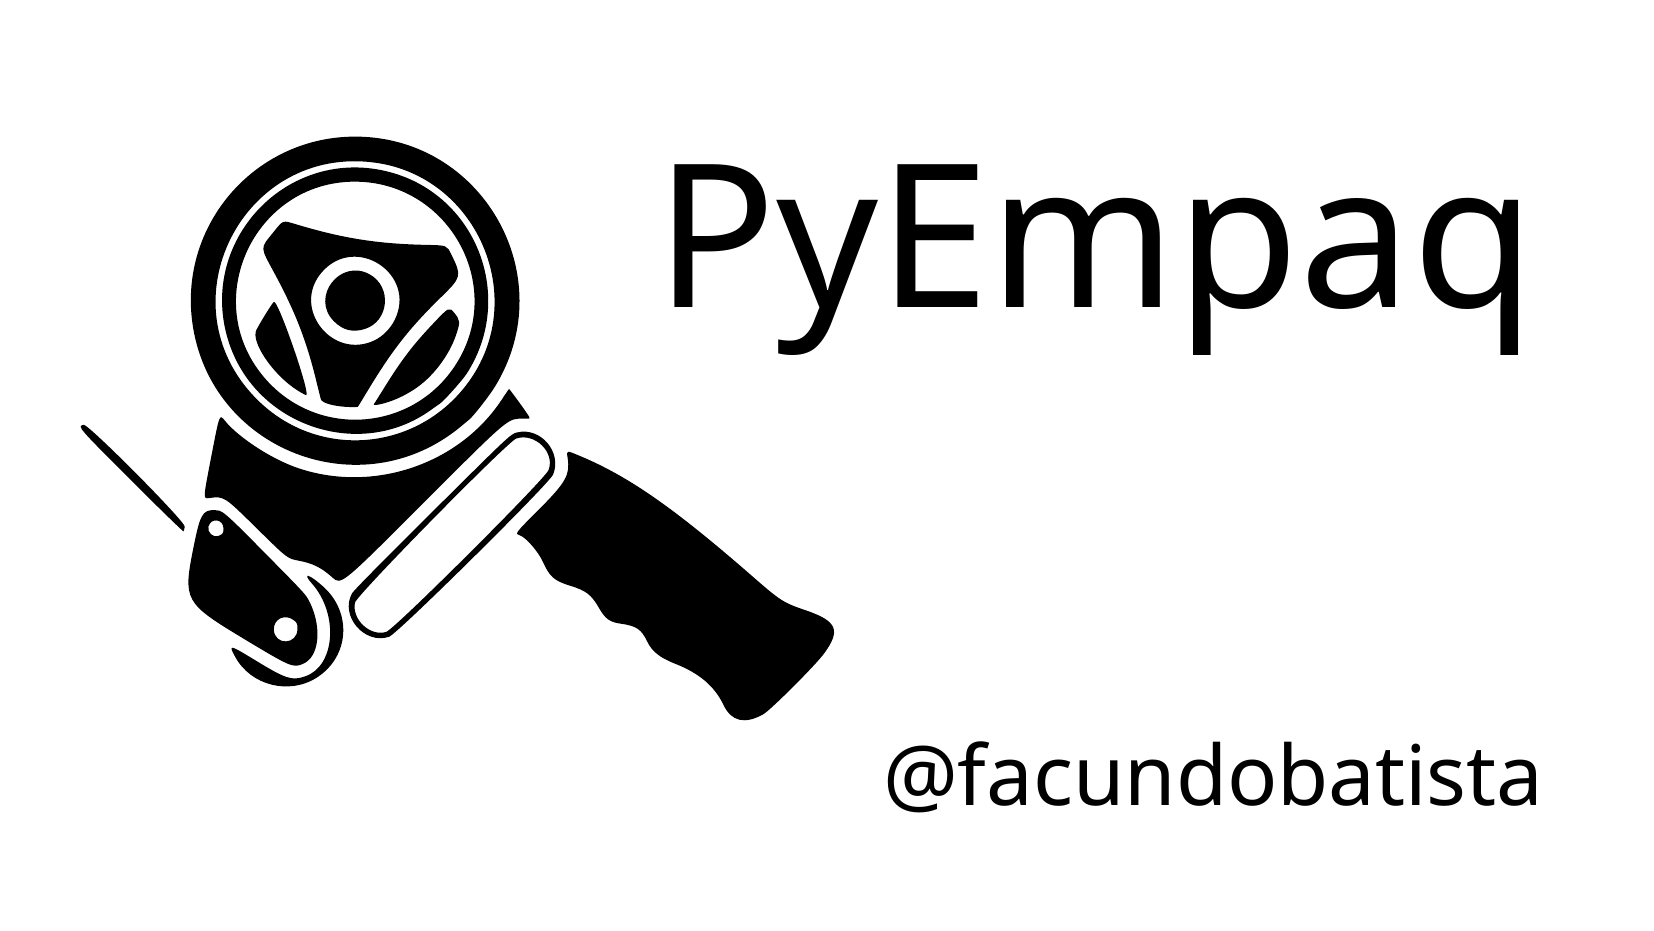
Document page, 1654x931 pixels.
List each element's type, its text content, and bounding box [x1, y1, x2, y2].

title @facundobatista [738, 661, 1654, 886]
picture [29, 0, 886, 857]
title PyEmpaq [886, 118, 1571, 343]
